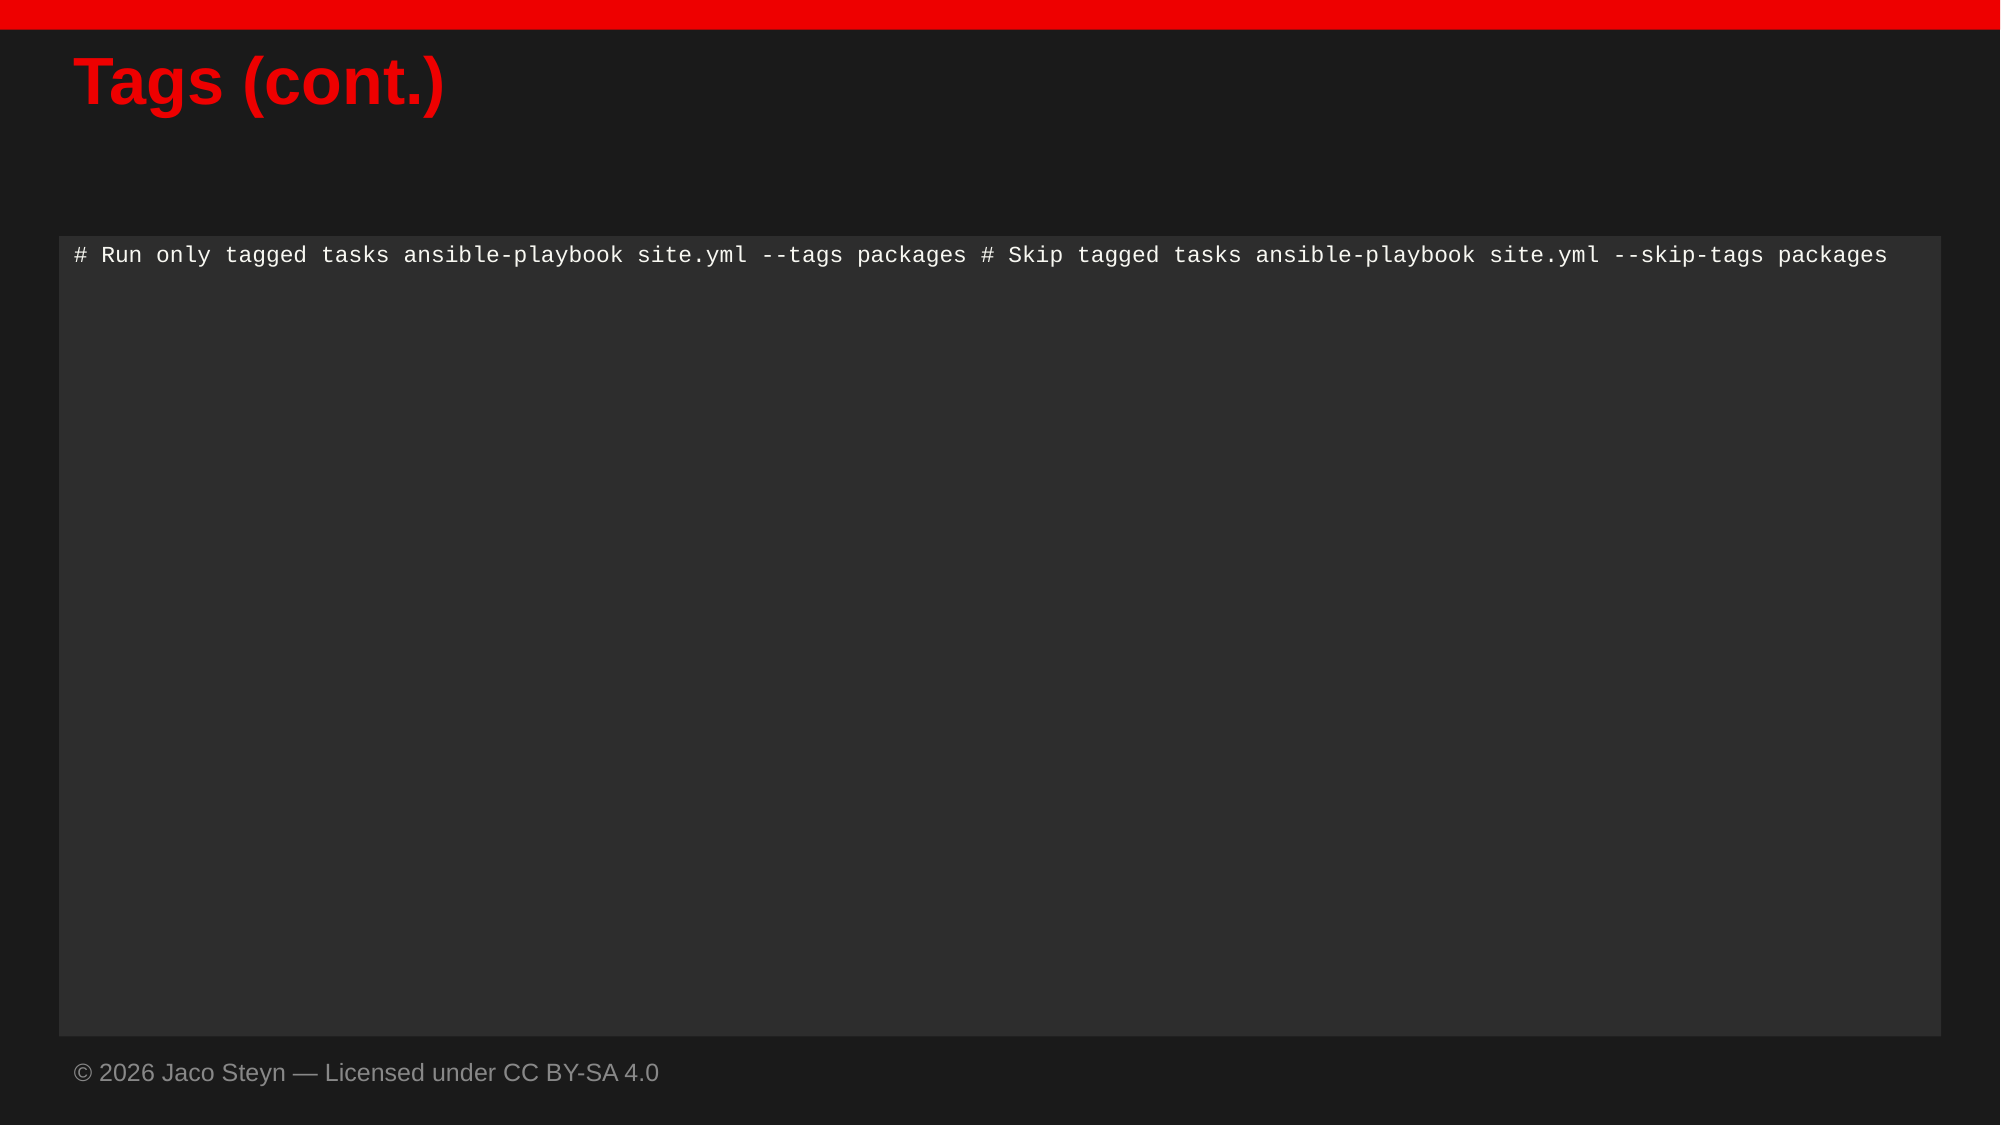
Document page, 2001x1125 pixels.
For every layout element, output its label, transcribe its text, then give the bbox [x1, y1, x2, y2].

text_box © 2026 Jaco Steyn — Licensed under CC BY-SA 4.0 [59, 1051, 1942, 1093]
text_box Tags (cont.) [59, 36, 1942, 208]
text_box # Run only tagged tasks ansible-playbook site.yml --tags packages # Skip tagged tasks ansible-playbook site.yml --skip-tags packages [59, 236, 1942, 1037]
text_box [0, 0, 2001, 30]
